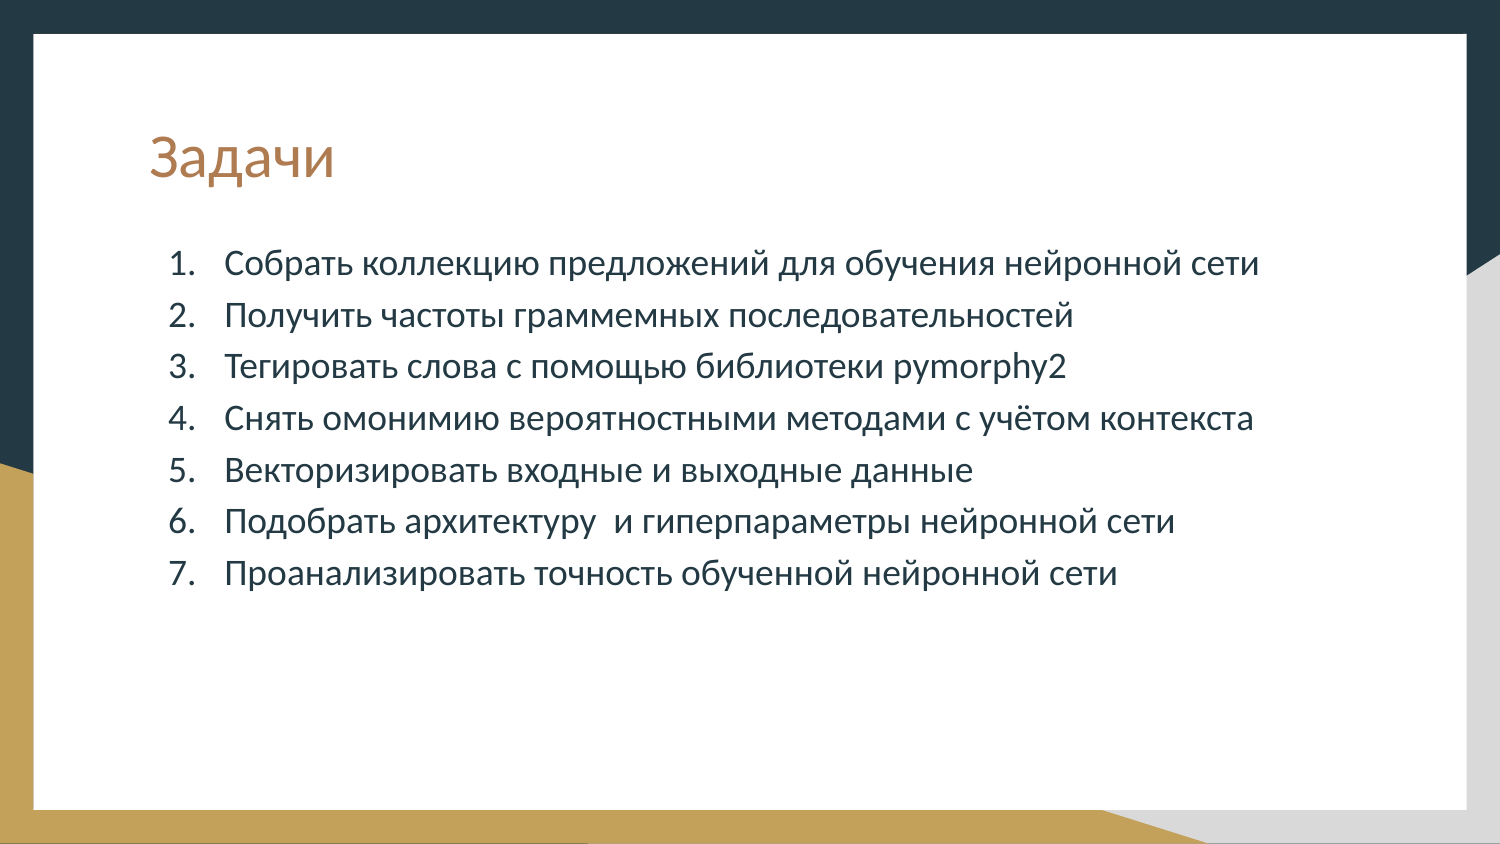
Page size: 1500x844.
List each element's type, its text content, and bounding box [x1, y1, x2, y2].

title Задачи [134, 99, 1366, 216]
list Собрать коллекцию предложений для обучения нейронной сети Получить частоты граммемных последовательностей Тегировать слова с помощью библиотеки pymorphy2 Снять омонимию вероятностными методами с учётом контекста Векторизировать входные и выходные данные Подобрать архитектуру и гиперпараметры нейронной сети Проанализировать точность обученной нейронной сети [134, 216, 1366, 740]
